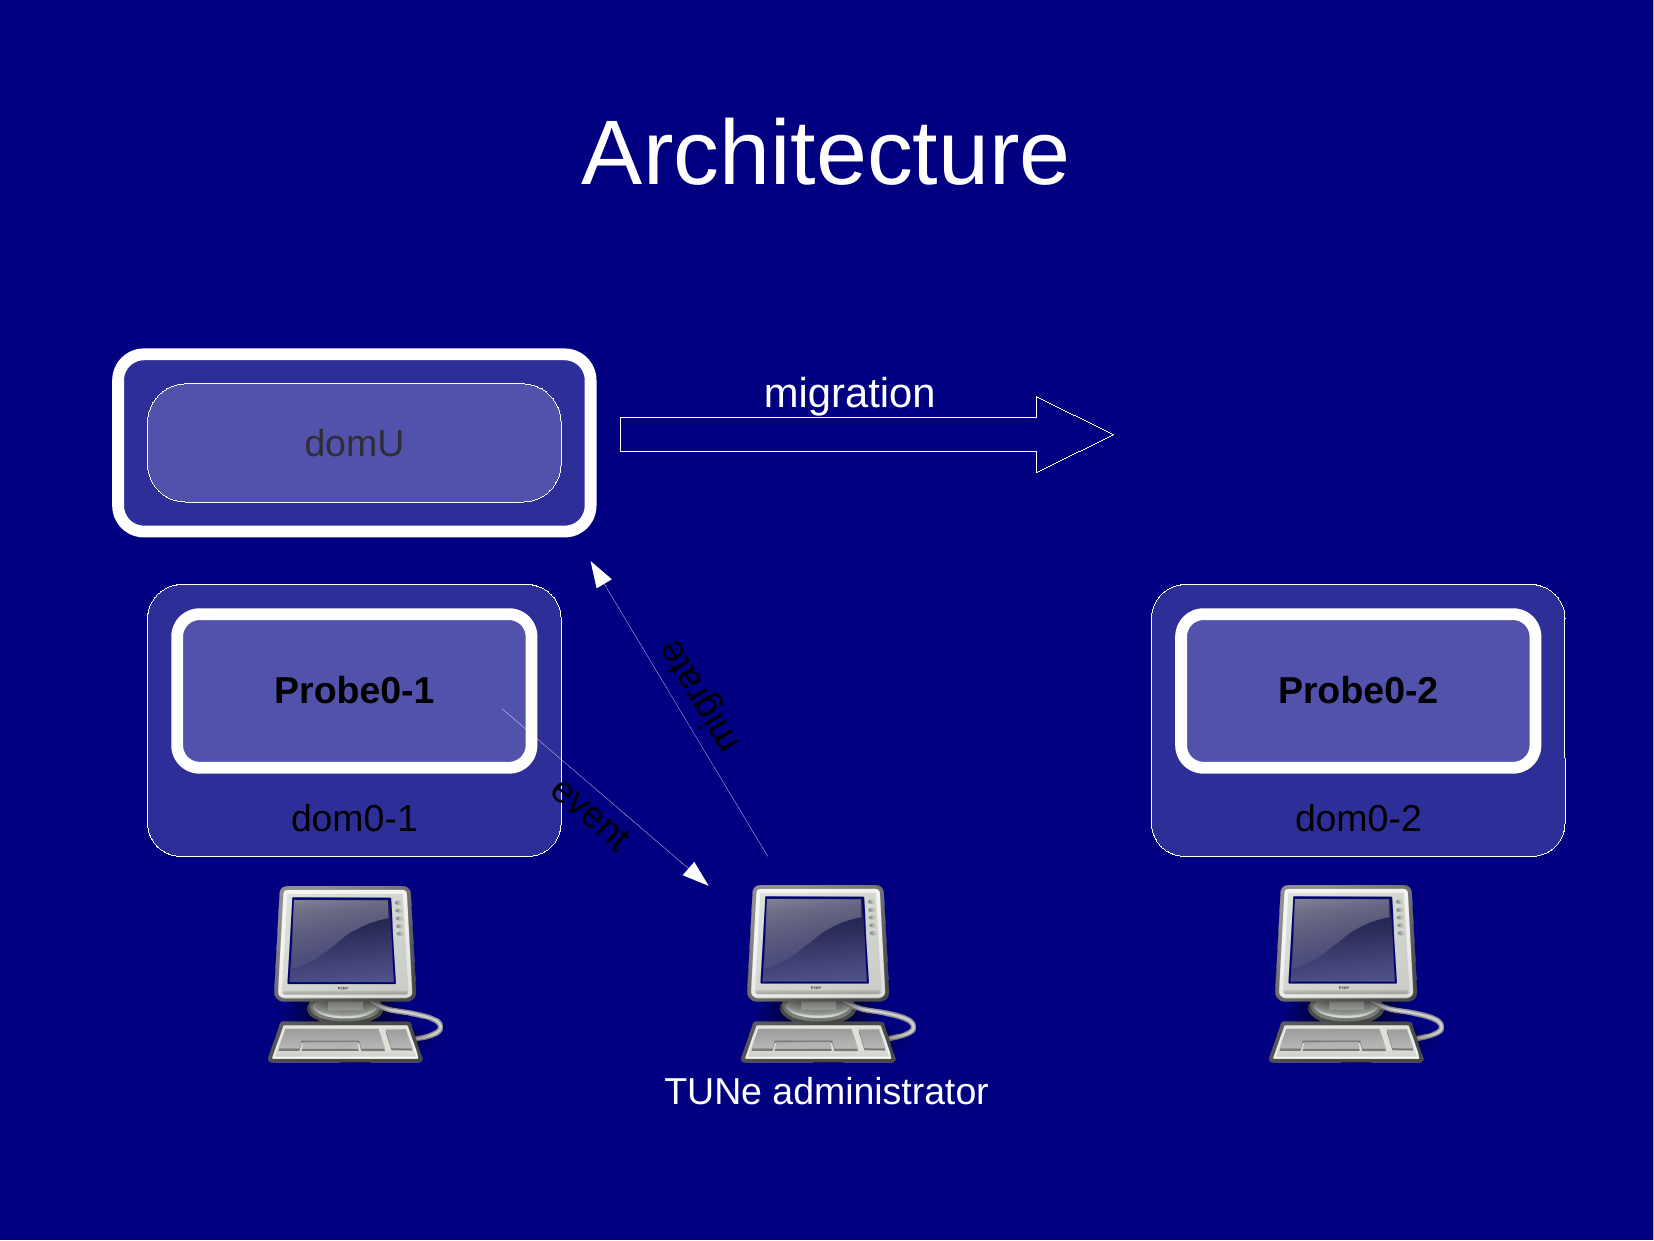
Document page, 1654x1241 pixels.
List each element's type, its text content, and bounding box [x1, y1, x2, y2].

title Architecture [82, 49, 1571, 257]
text_box TUNe administrator [649, 1062, 1004, 1134]
text_box dom0-2 [1151, 584, 1566, 857]
text_box [118, 354, 591, 532]
picture [741, 885, 916, 1062]
text_box migration [620, 396, 1114, 473]
text_box Probe0-1 [177, 614, 532, 768]
picture [268, 886, 443, 1063]
picture [1269, 885, 1444, 1063]
text_box dom0-1 [147, 584, 562, 857]
text_box Probe0-2 [1181, 614, 1536, 768]
